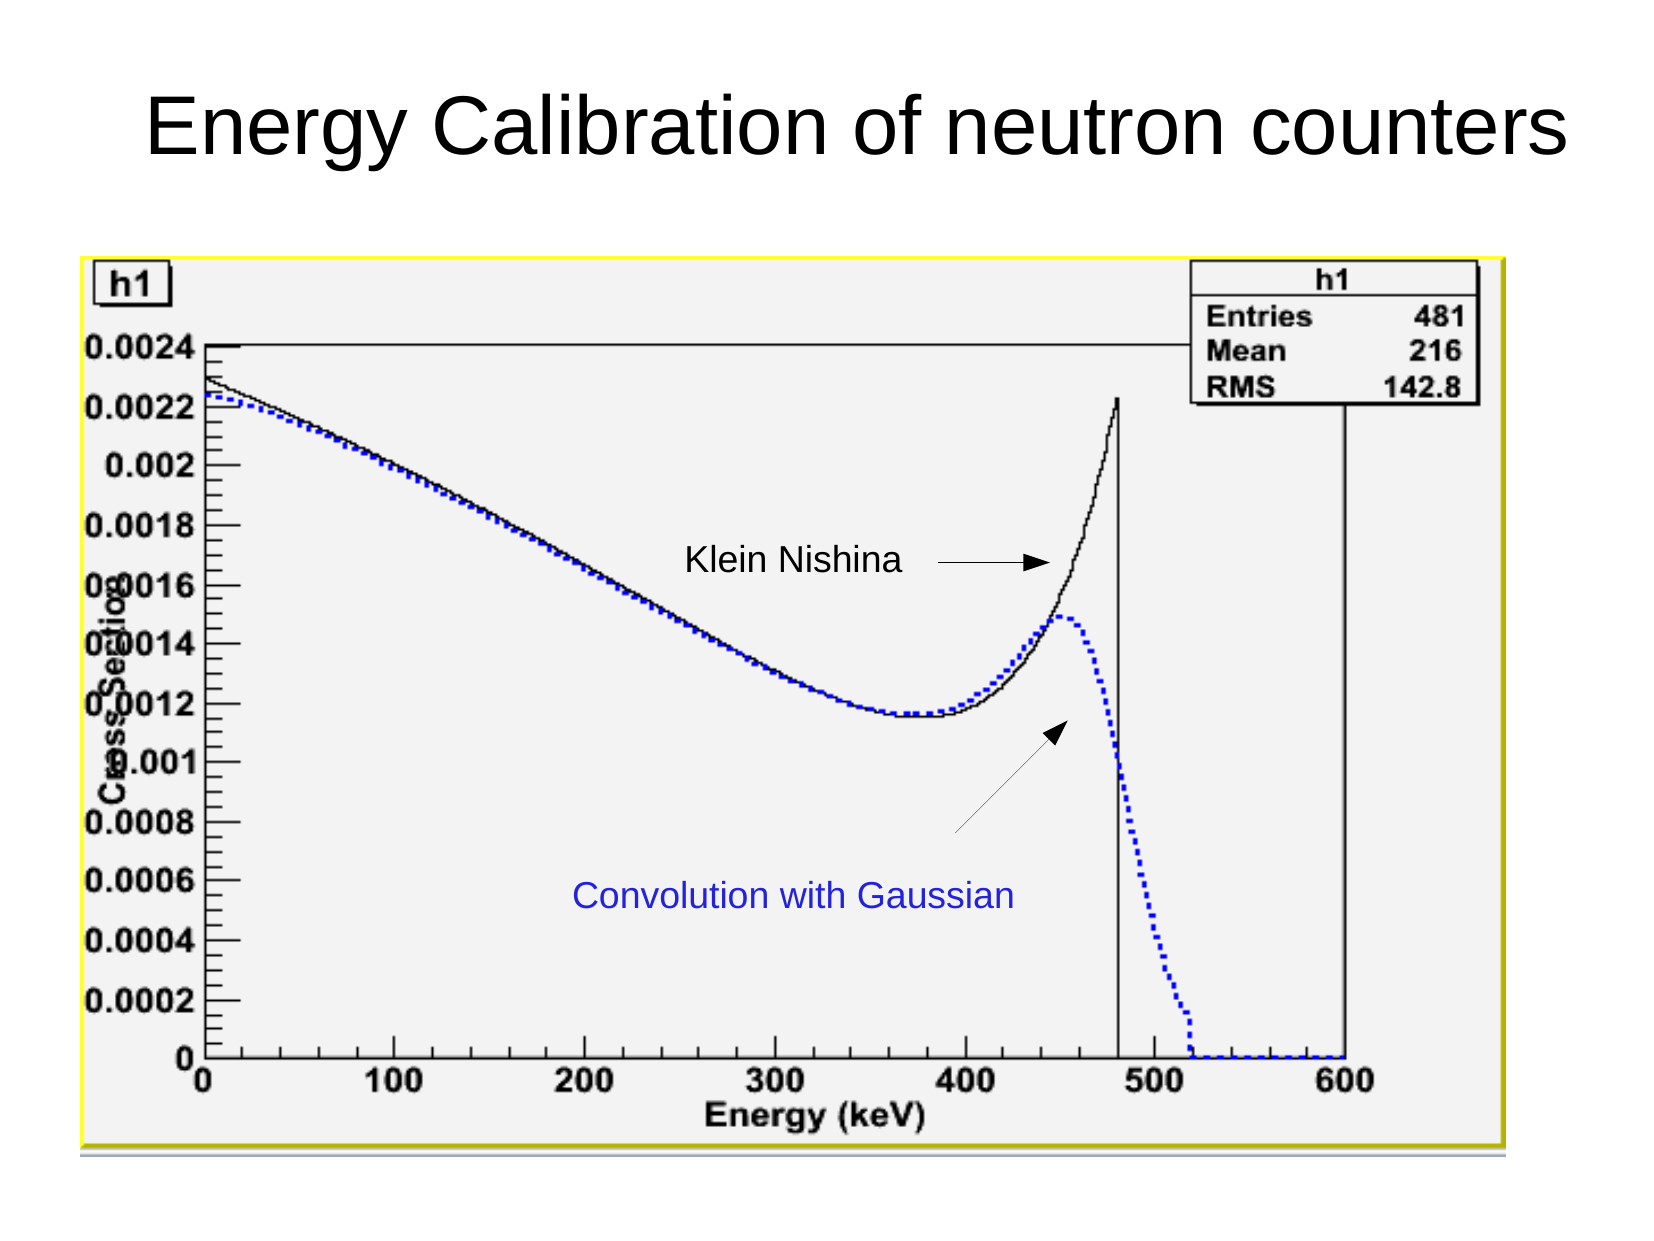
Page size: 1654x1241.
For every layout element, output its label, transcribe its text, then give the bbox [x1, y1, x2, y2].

picture [80, 256, 1506, 1157]
text_box Energy Calibration of neutron counters [130, 71, 1654, 185]
